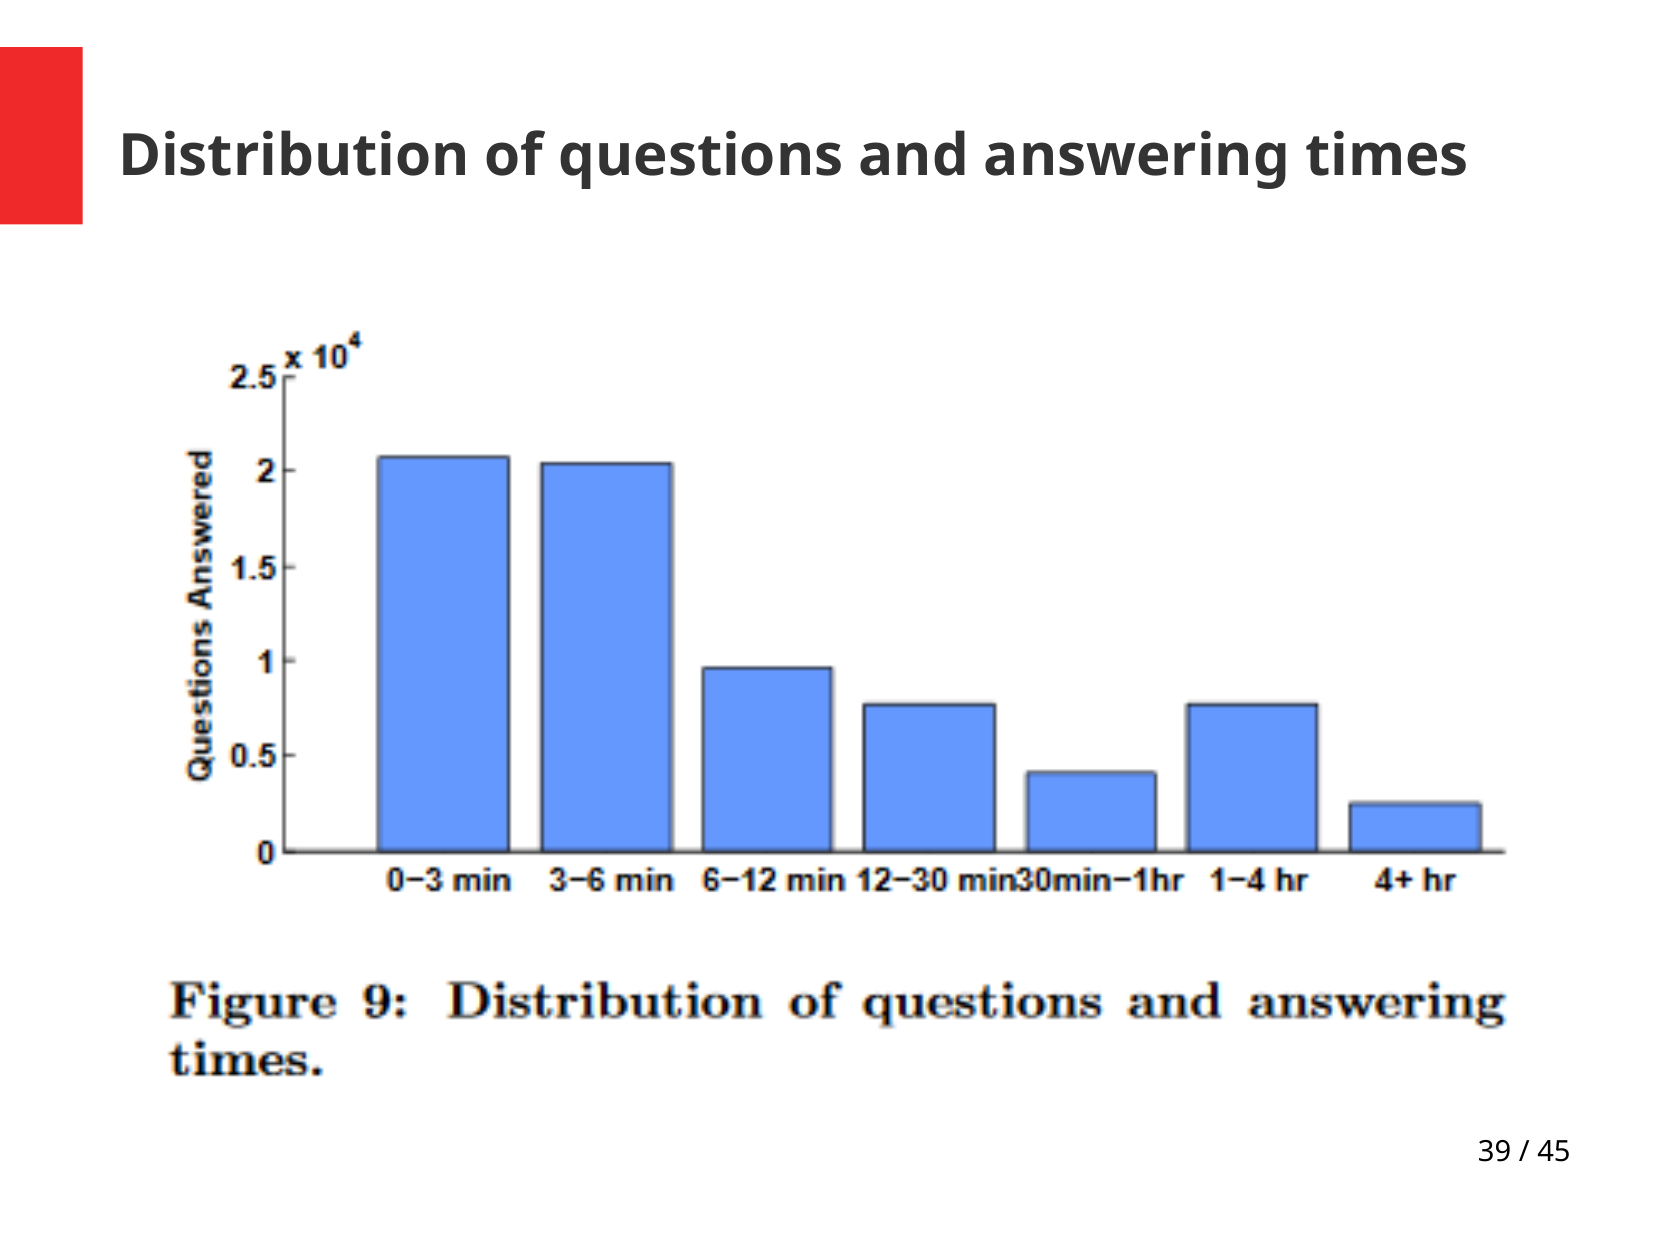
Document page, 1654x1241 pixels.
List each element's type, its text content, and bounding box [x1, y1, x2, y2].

picture [79, 309, 1591, 1111]
title Distribution of questions and answering times [118, 49, 1571, 257]
